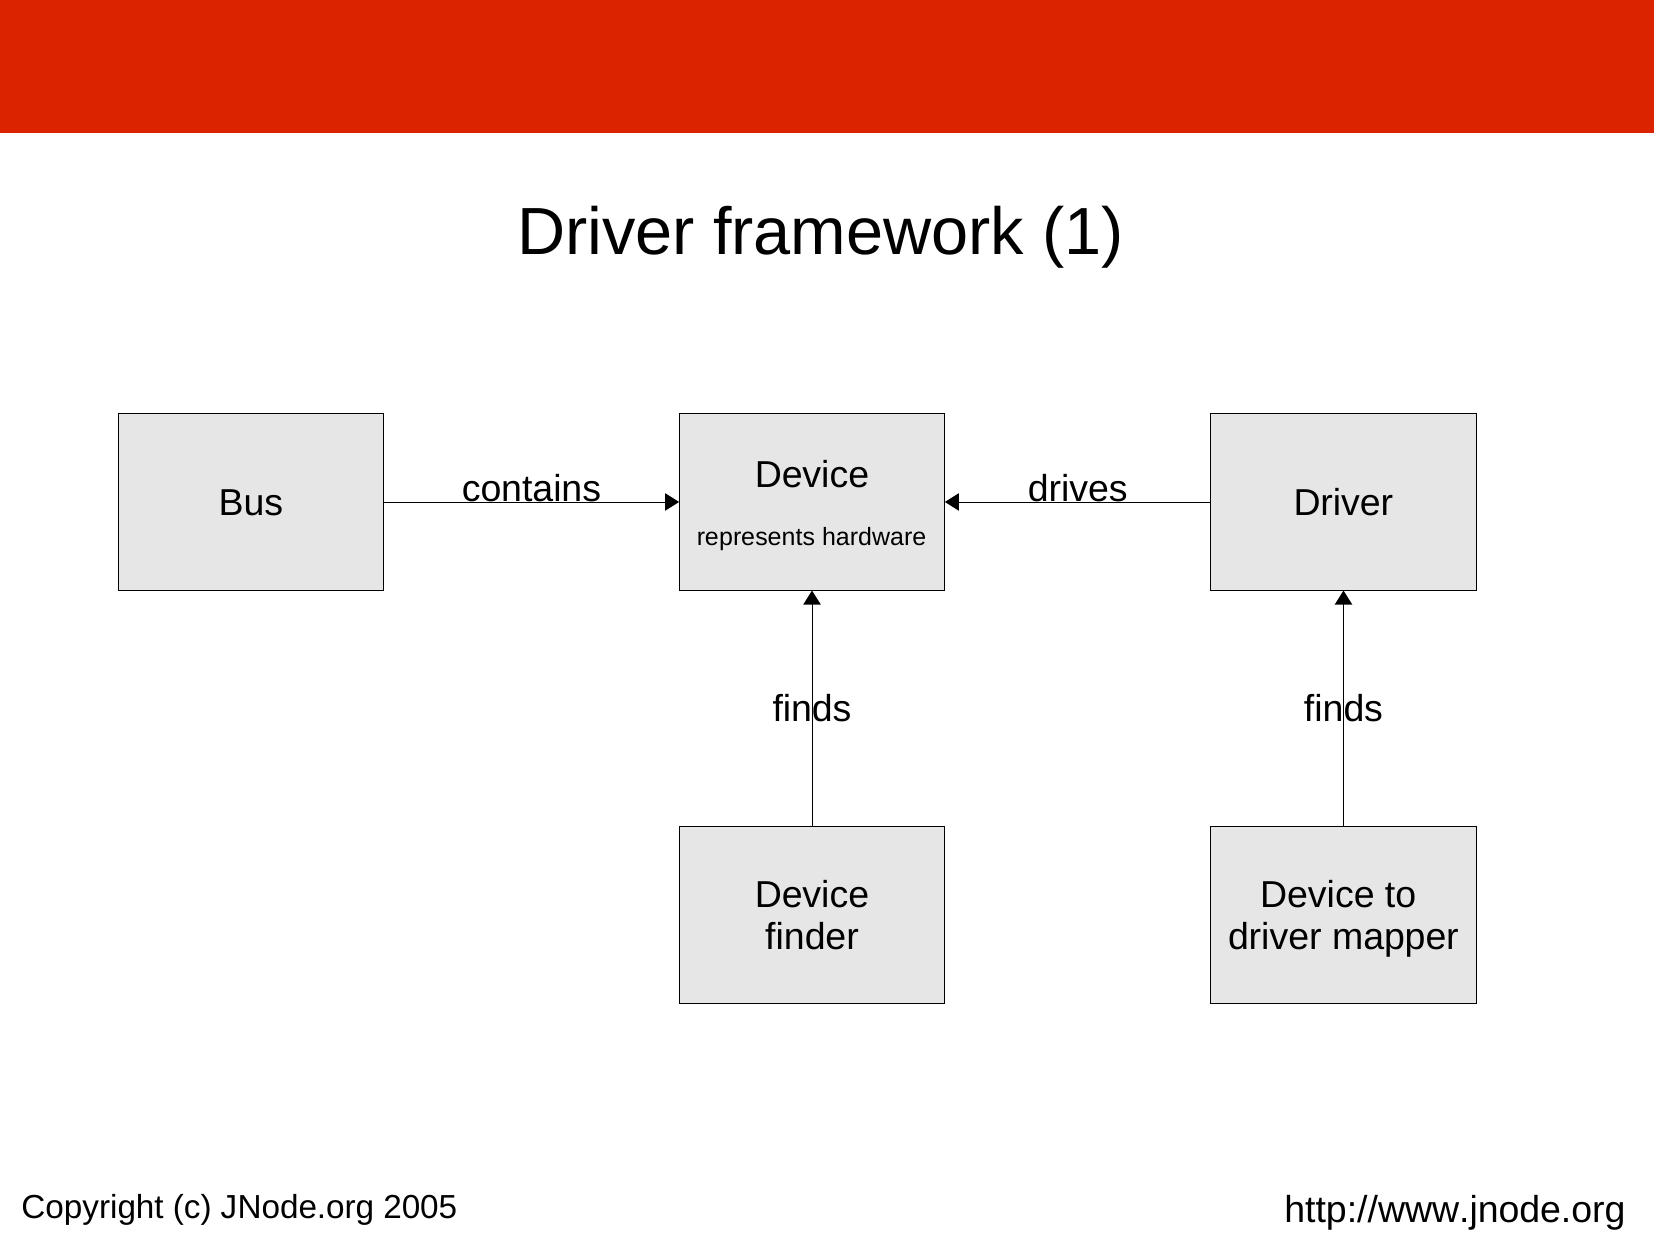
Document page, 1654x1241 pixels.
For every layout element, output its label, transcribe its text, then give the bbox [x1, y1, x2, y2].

text_box Driver [1210, 413, 1477, 591]
text_box Device to driver mapper [1210, 826, 1477, 1004]
text_box Bus [118, 413, 384, 591]
title Driver framework (1) [76, 147, 1565, 316]
text_box Device finder [679, 826, 945, 1004]
text_box Device represents hardware [679, 413, 945, 591]
